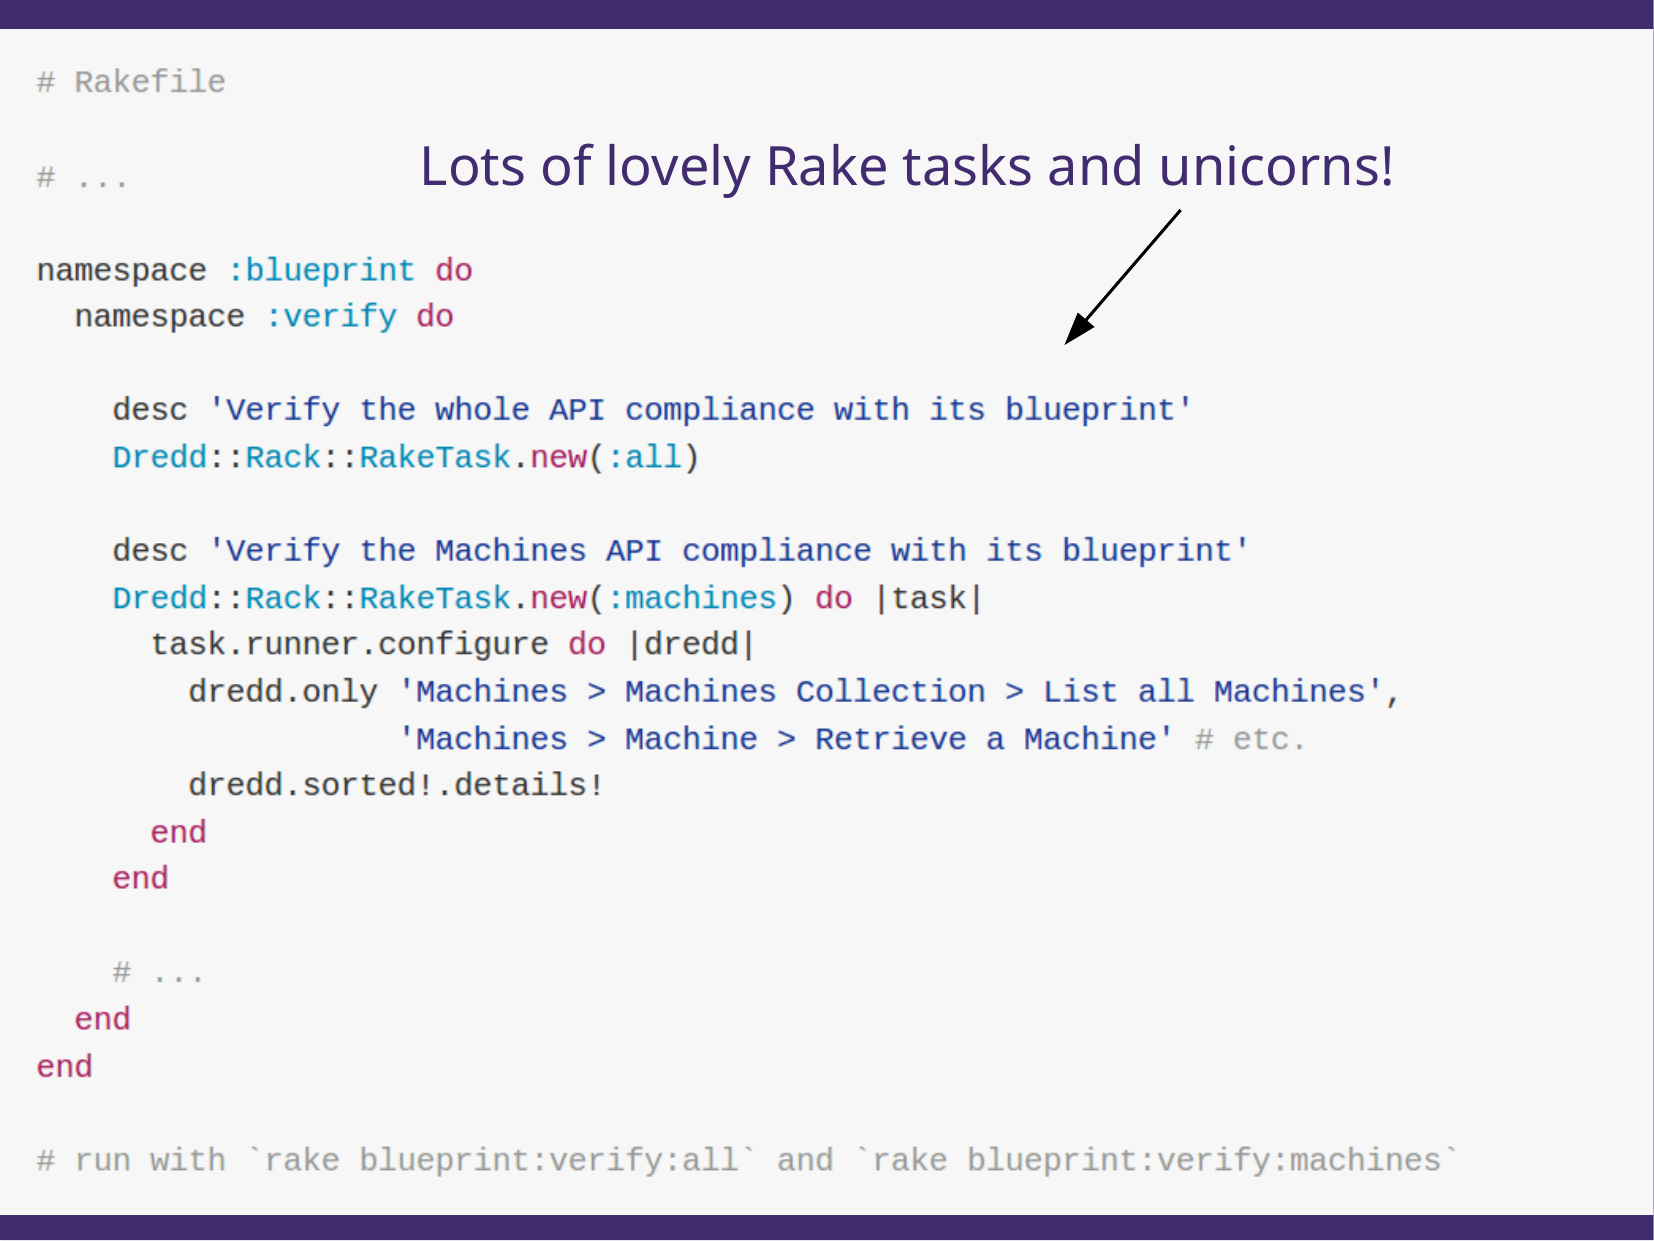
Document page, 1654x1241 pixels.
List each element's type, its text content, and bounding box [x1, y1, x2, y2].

picture [0, 29, 1654, 1215]
text_box [0, 1215, 1654, 1241]
text_box Lots of lovely Rake tasks and unicorns! [405, 120, 1496, 197]
text_box [0, 0, 1654, 29]
